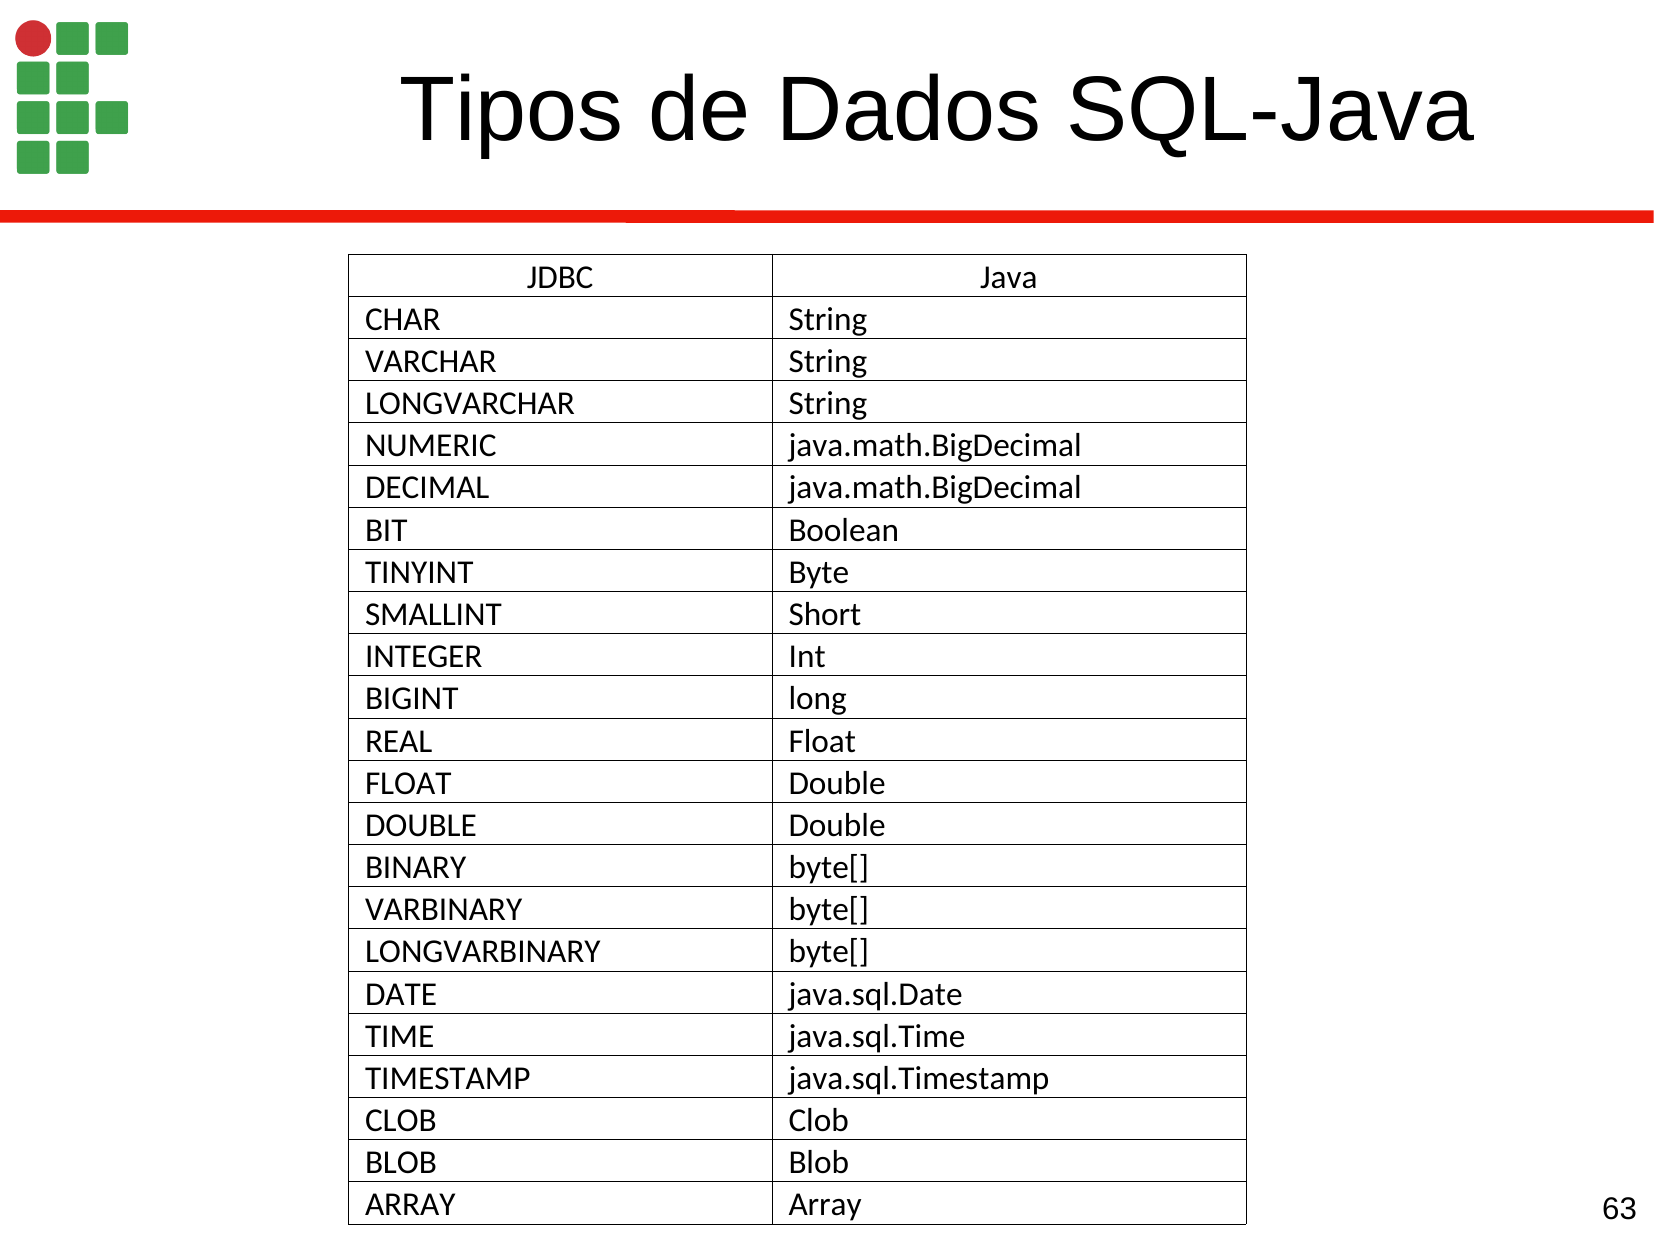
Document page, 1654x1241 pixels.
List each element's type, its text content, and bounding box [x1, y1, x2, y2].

table_cell java.math.BigDecimal [773, 423, 1246, 465]
table_cell BIT [349, 508, 772, 549]
table_cell java.sql.Timestamp [773, 1056, 1246, 1097]
table_cell Int [773, 634, 1246, 675]
table_cell DECIMAL [349, 466, 772, 507]
table_cell DATE [349, 972, 772, 1013]
table_cell String [773, 339, 1246, 380]
table_cell LONGVARBINARY [349, 929, 772, 971]
table_cell byte[] [773, 929, 1246, 971]
table_header Java [773, 255, 1246, 296]
table_cell byte[] [773, 887, 1246, 928]
table_cell VARBINARY [349, 887, 772, 928]
table_cell BLOB [349, 1140, 772, 1181]
table_cell String [773, 297, 1246, 338]
text_box Tipos de Dados SQL-Java [253, 0, 1622, 207]
table_cell TIMESTAMP [349, 1056, 772, 1097]
table_cell BIGINT [349, 676, 772, 718]
table_cell DOUBLE [349, 803, 772, 844]
table_cell REAL [349, 719, 772, 760]
table_cell TINYINT [349, 550, 772, 591]
table_cell Float [773, 719, 1246, 760]
table_cell Clob [773, 1098, 1246, 1139]
table_cell LONGVARCHAR [349, 381, 772, 422]
table_cell Double [773, 761, 1246, 802]
table_cell Array [773, 1182, 1246, 1224]
table_cell Byte [773, 550, 1246, 591]
table_cell String [773, 381, 1246, 422]
table_cell ARRAY [349, 1182, 772, 1224]
table_cell Short [773, 592, 1246, 633]
table_cell SMALLINT [349, 592, 772, 633]
table_cell FLOAT [349, 761, 772, 802]
picture [14, 16, 130, 178]
table_cell NUMERIC [349, 423, 772, 465]
table_cell BINARY [349, 845, 772, 886]
text_box <number> [1247, 1179, 1654, 1220]
table_cell CHAR [349, 297, 772, 338]
table_cell long [773, 676, 1246, 718]
table_cell Blob [773, 1140, 1246, 1181]
table_cell CLOB [349, 1098, 772, 1139]
table_cell java.sql.Date [773, 972, 1246, 1013]
table_cell java.math.BigDecimal [773, 466, 1246, 507]
table_cell java.sql.Time [773, 1014, 1246, 1055]
table_cell VARCHAR [349, 339, 772, 380]
table_cell INTEGER [349, 634, 772, 675]
table_cell Boolean [773, 508, 1246, 549]
table_cell TIME [349, 1014, 772, 1055]
table_cell byte[] [773, 845, 1246, 886]
table_cell Double [773, 803, 1246, 844]
table_header JDBC [349, 255, 772, 296]
